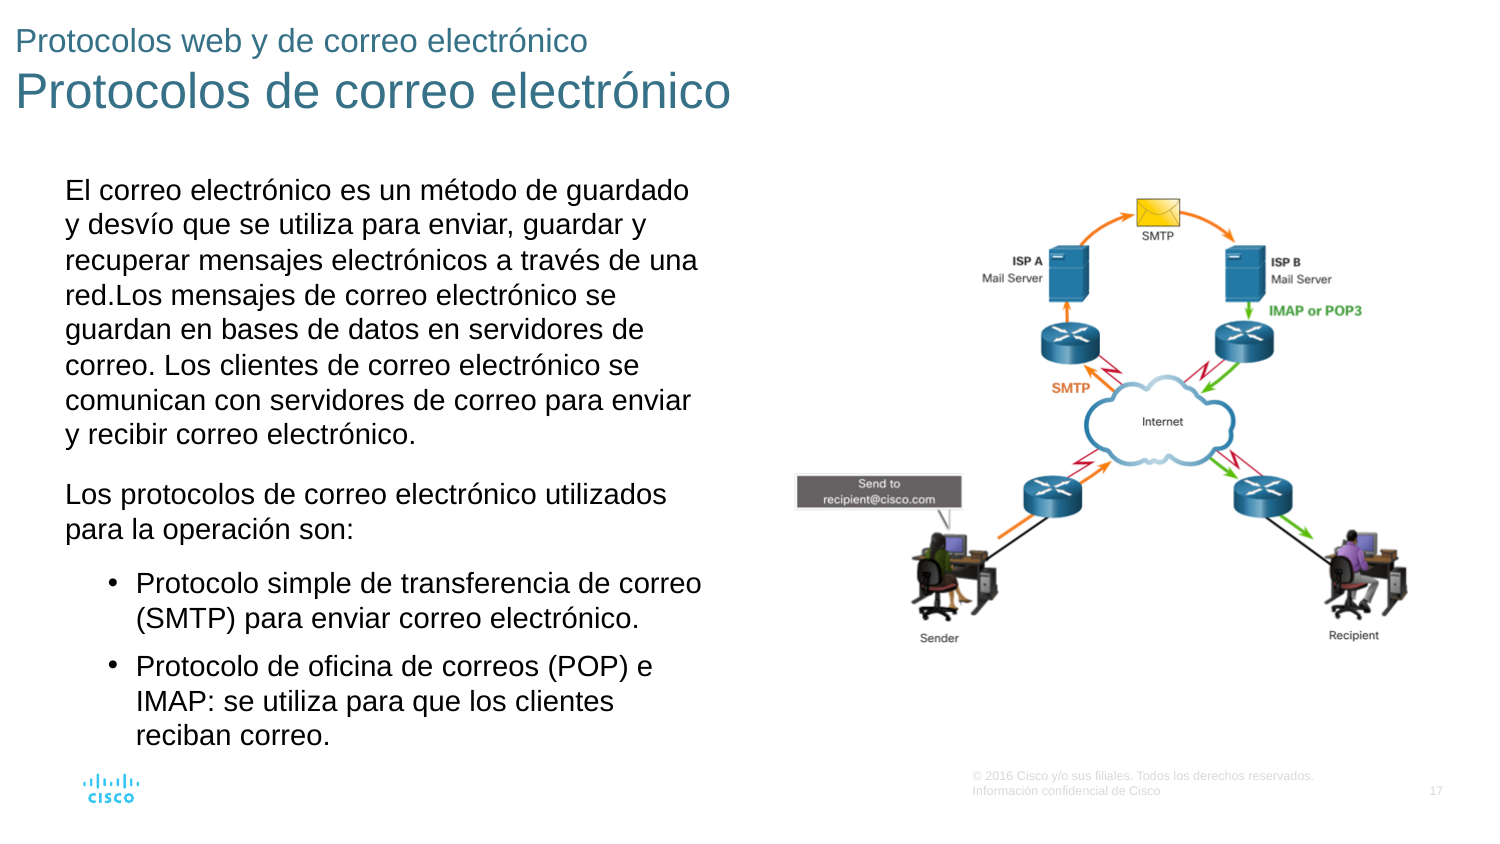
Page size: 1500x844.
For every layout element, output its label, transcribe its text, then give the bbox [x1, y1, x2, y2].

title Protocolos web y de correo electrónico Protocolos de correo electrónico [0, 6, 1500, 131]
list El correo electrónico es un método de guardado y desvío que se utiliza para enviar, guardar y recuperar mensajes electrónicos a través de una red.Los mensajes de correo electrónico se guardan en bases de datos en servidores de correo. Los clientes de correo electrónico se comunican con servidores de correo para enviar y recibir correo electrónico. Los protocolos de correo electrónico utilizados para la operación son: Protocolo simple de transferencia de correo (SMTP) para enviar correo electrónico. Protocolo de oficina de correos (POP) e IMAP: se utiliza para que los clientes reciban correo. [50, 163, 736, 753]
picture [781, 193, 1427, 650]
